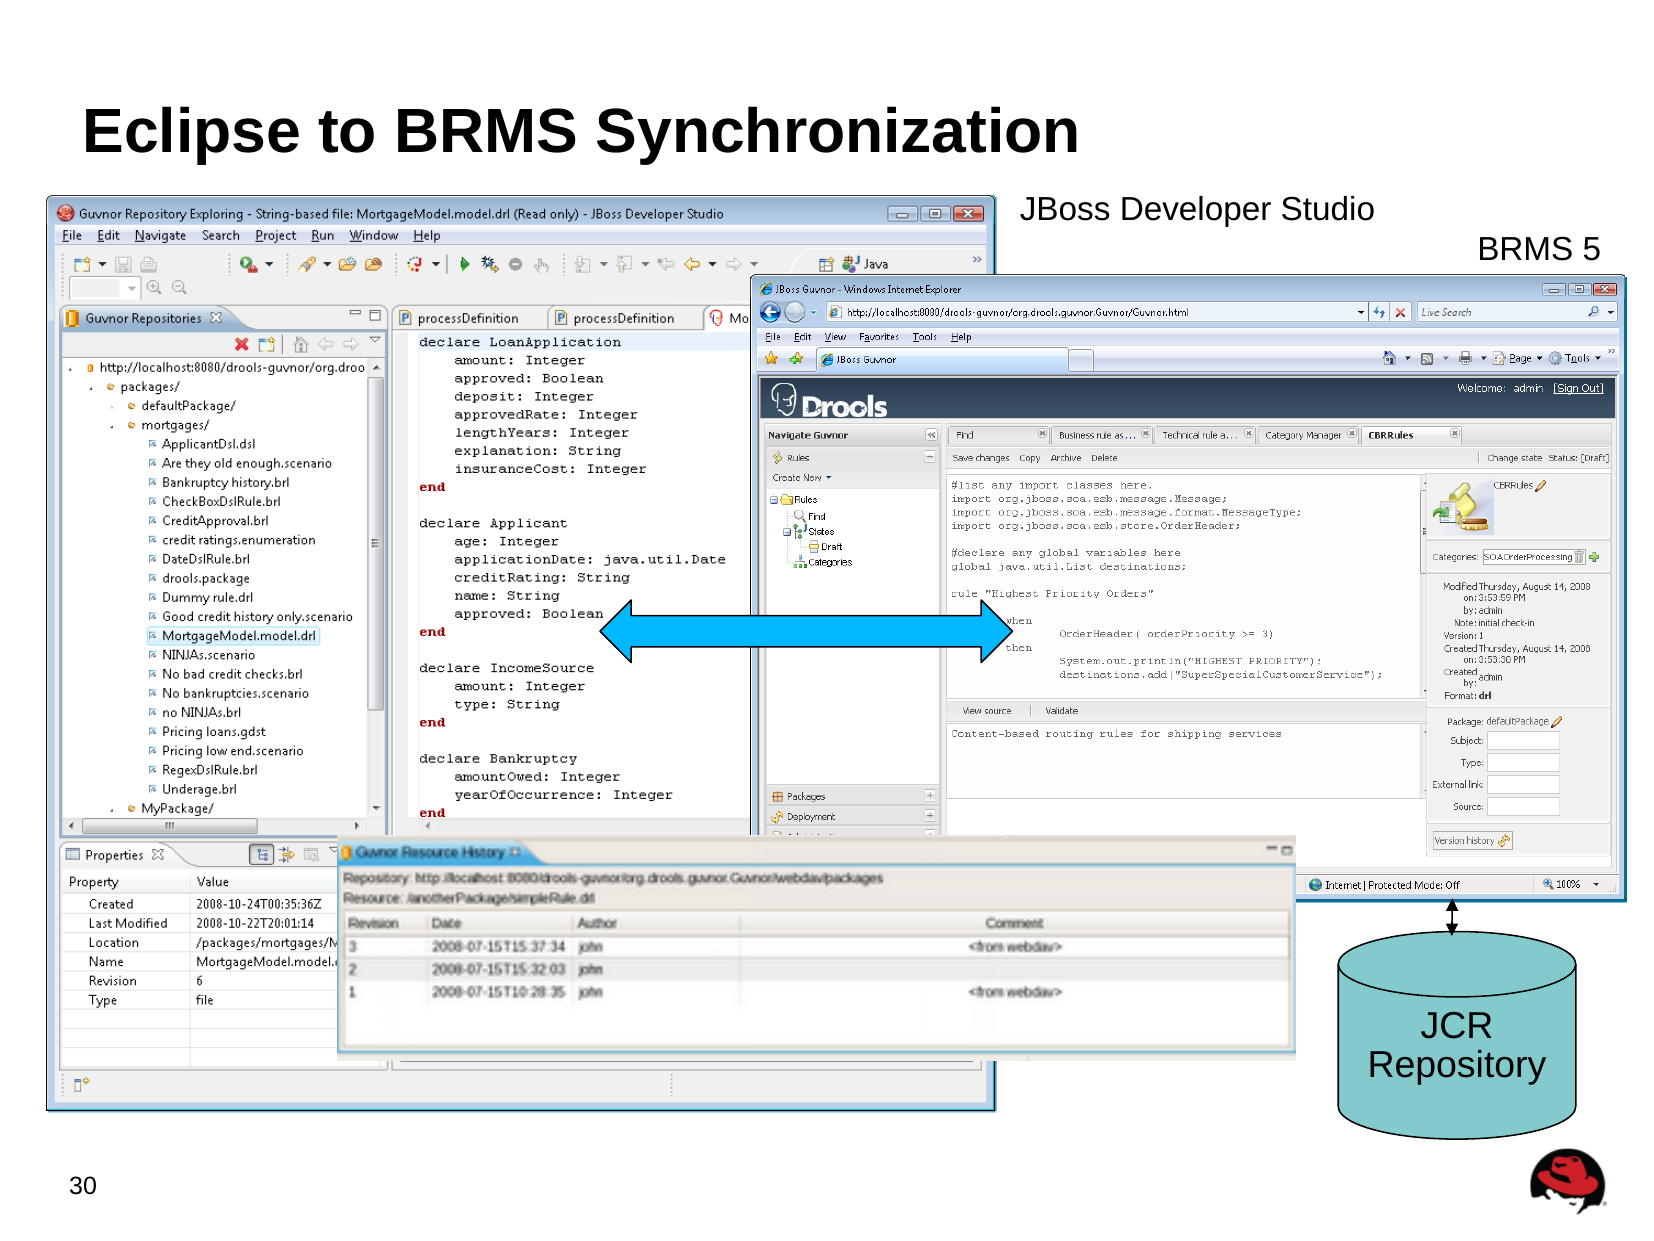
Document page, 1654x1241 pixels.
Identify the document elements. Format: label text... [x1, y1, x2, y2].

text_box JCR Repository [1338, 931, 1576, 1140]
text_box BRMS 5 [1462, 225, 1617, 275]
picture [1529, 1146, 1613, 1224]
title Eclipse to BRMS Synchronization [82, 37, 1571, 226]
picture [46, 195, 1625, 1111]
text_box [599, 600, 1013, 663]
text_box JBoss Developer Studio [1004, 185, 1446, 236]
